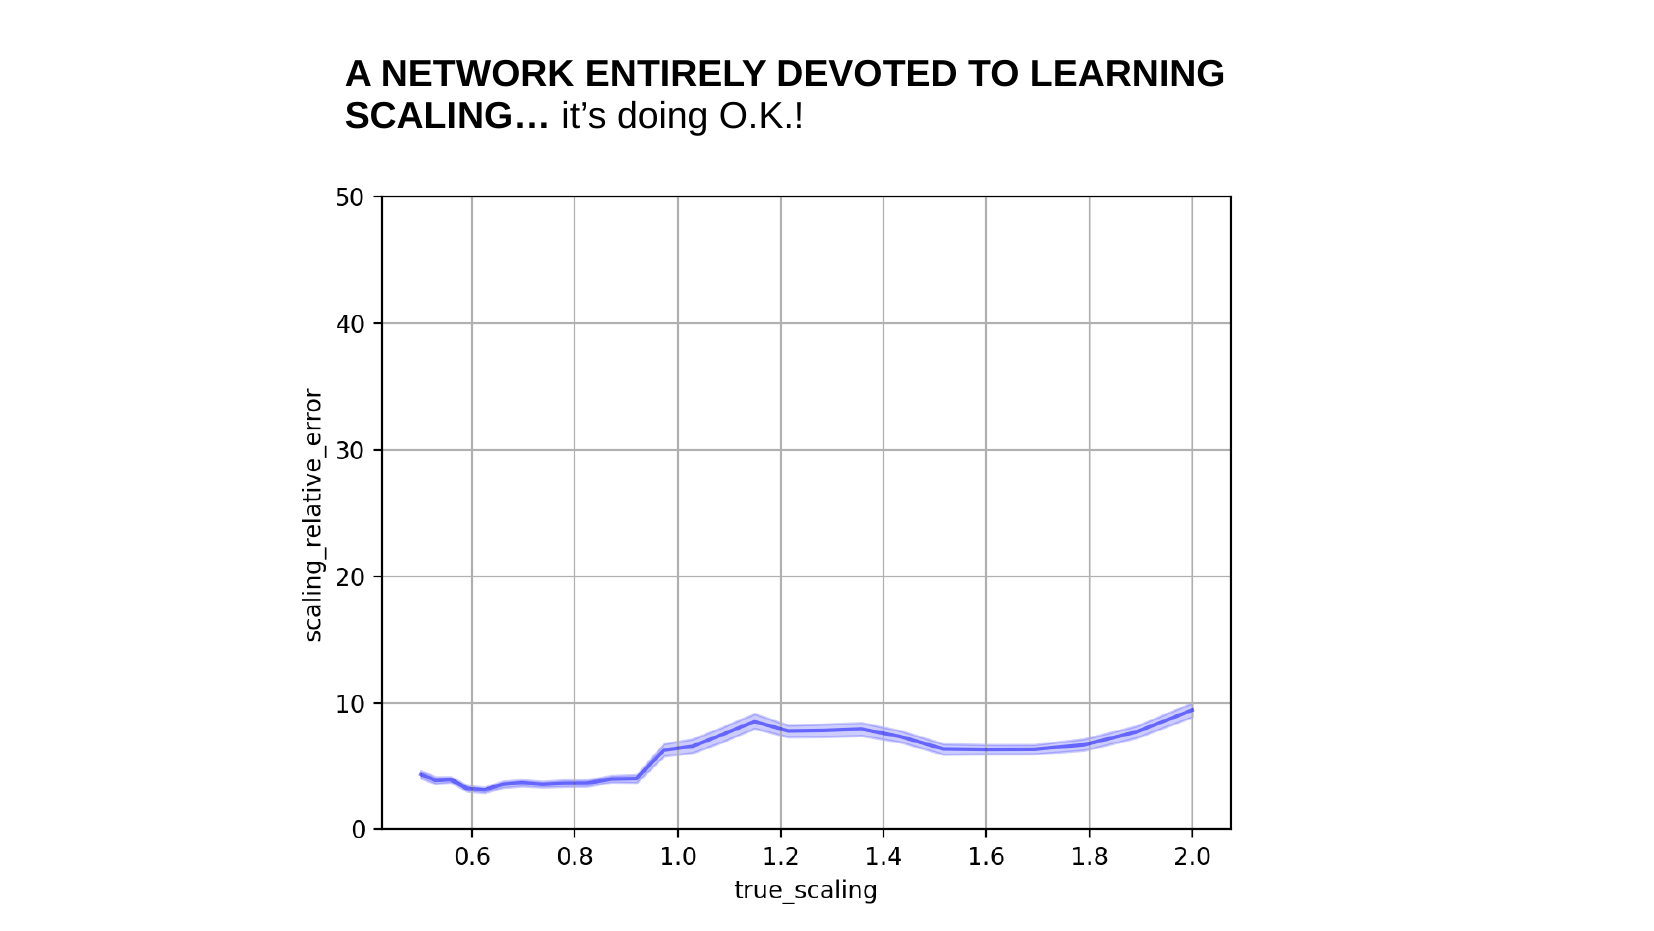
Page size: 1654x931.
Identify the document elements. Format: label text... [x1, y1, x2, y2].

text_box A NETWORK ENTIRELY DEVOTED TO LEARNING SCALING… it’s doing O.K.! [330, 45, 1381, 144]
picture [255, 155, 1280, 916]
